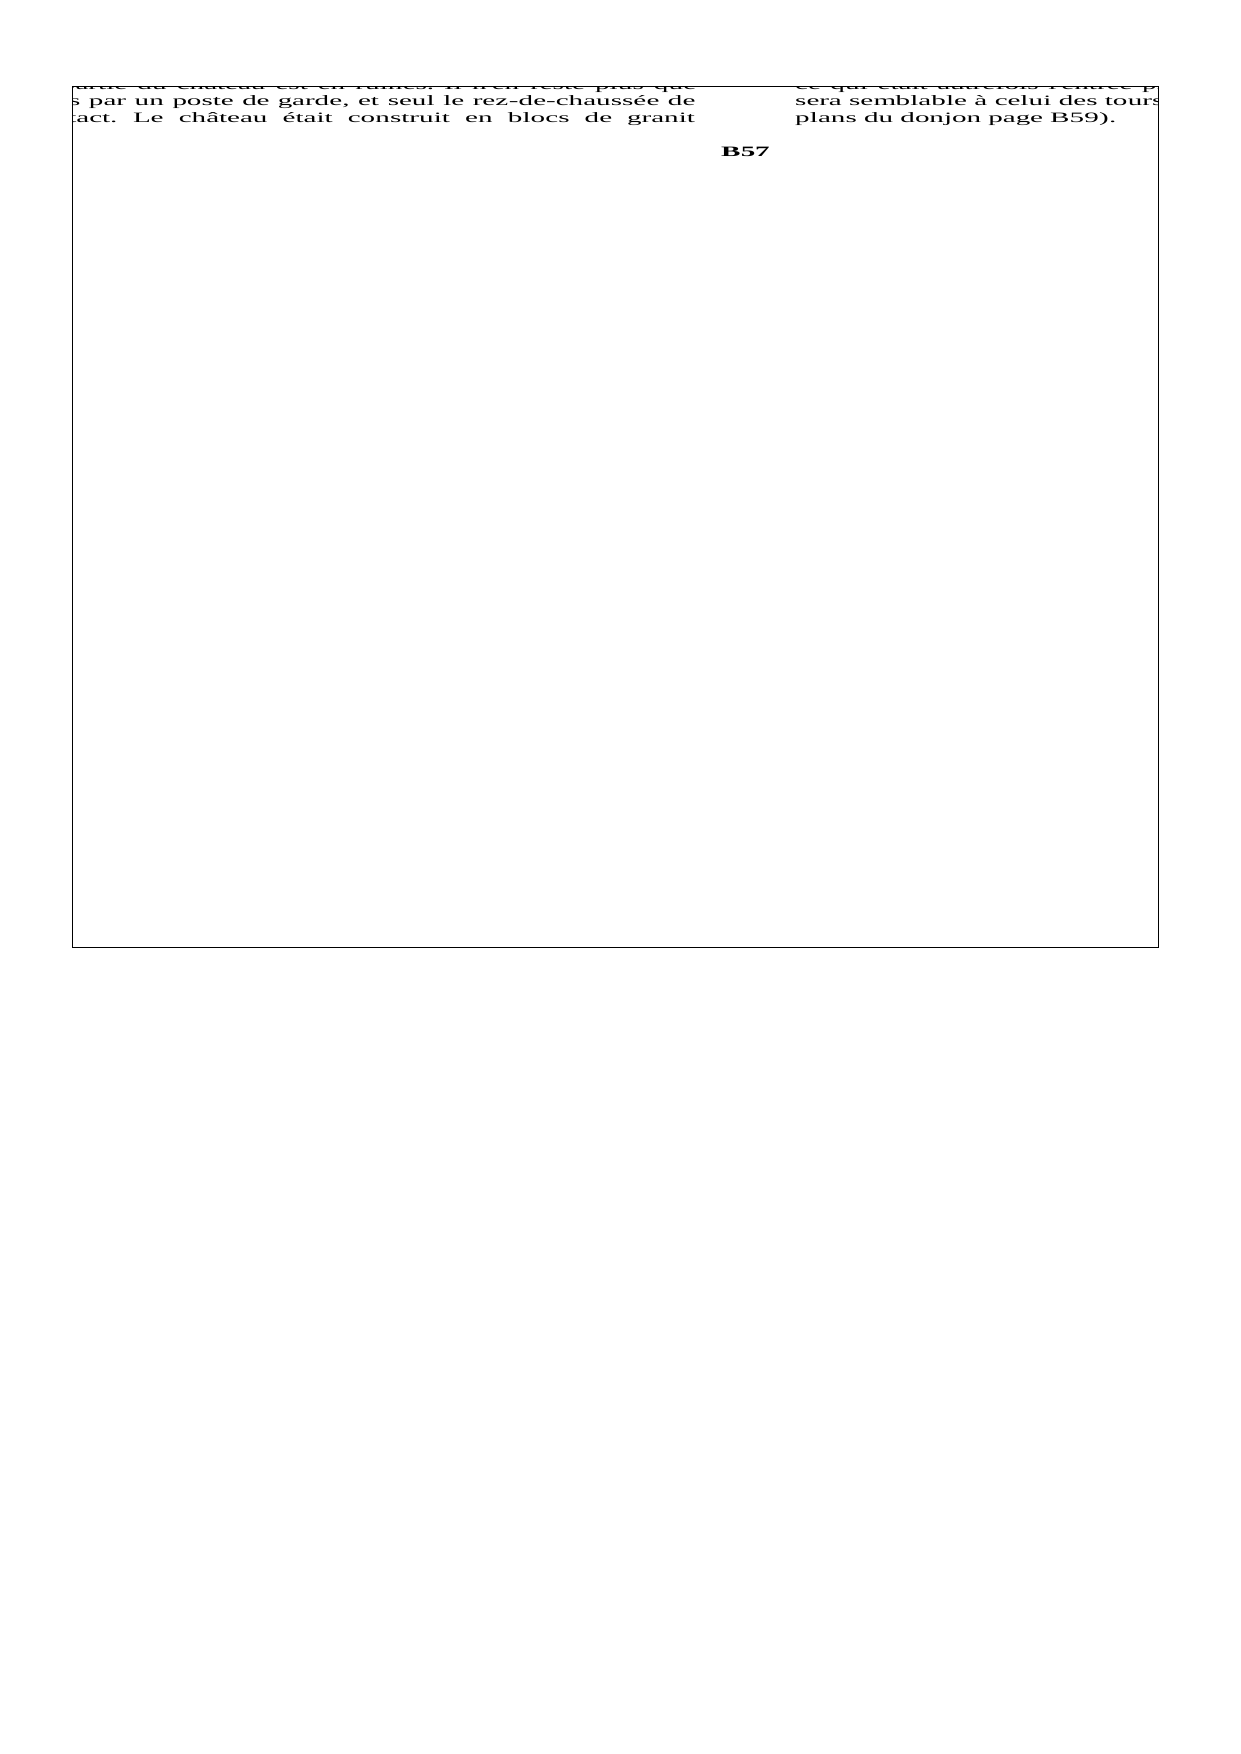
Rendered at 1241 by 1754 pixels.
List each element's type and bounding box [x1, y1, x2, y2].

picture [72, 86, 1159, 948]
